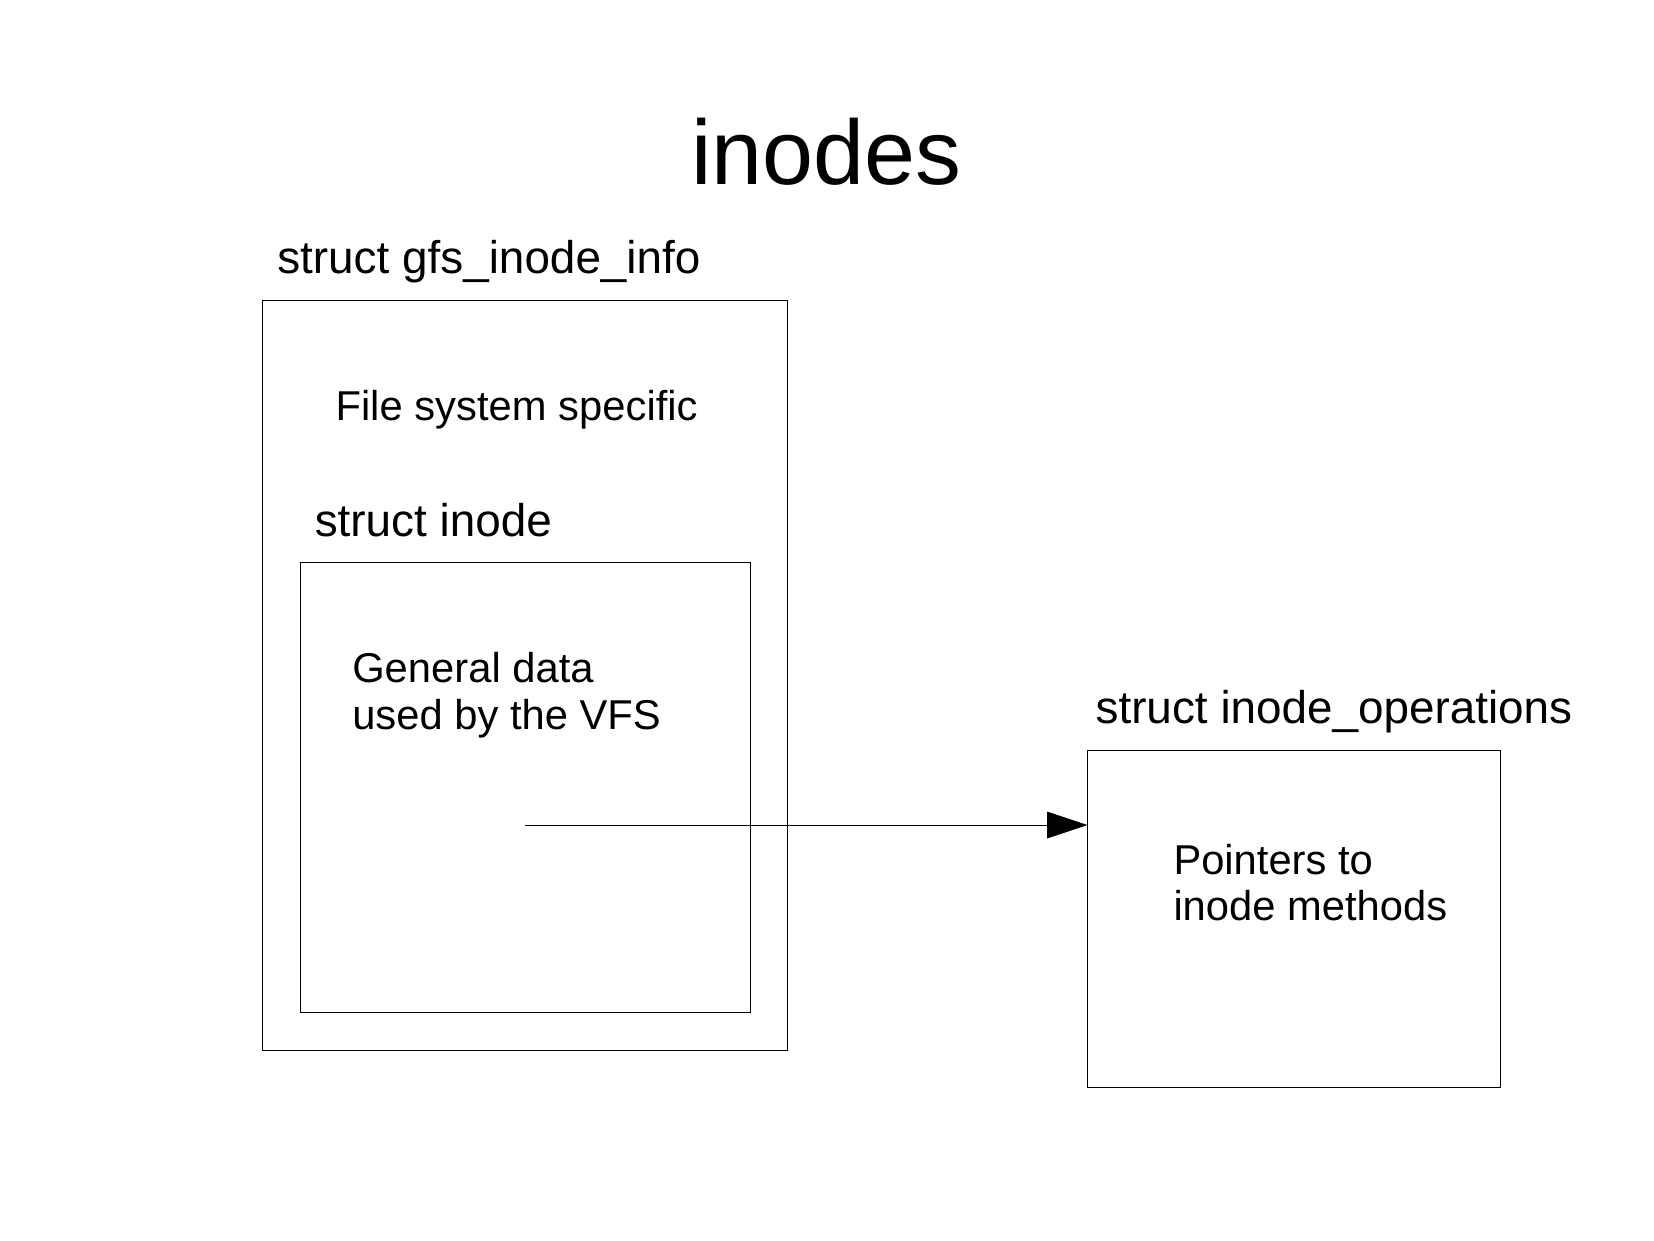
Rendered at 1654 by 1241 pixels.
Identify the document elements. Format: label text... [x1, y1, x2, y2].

text_box [262, 300, 788, 1051]
text_box struct gfs_inode_info [262, 225, 716, 291]
text_box General data used by the VFS [337, 637, 676, 746]
text_box [1087, 750, 1501, 1088]
text_box File system specific [320, 375, 713, 437]
text_box struct inode [300, 487, 567, 554]
title inodes [82, 49, 1571, 257]
text_box Pointers to inode methods [1158, 829, 1463, 938]
text_box struct inode_operations [1080, 675, 1588, 741]
